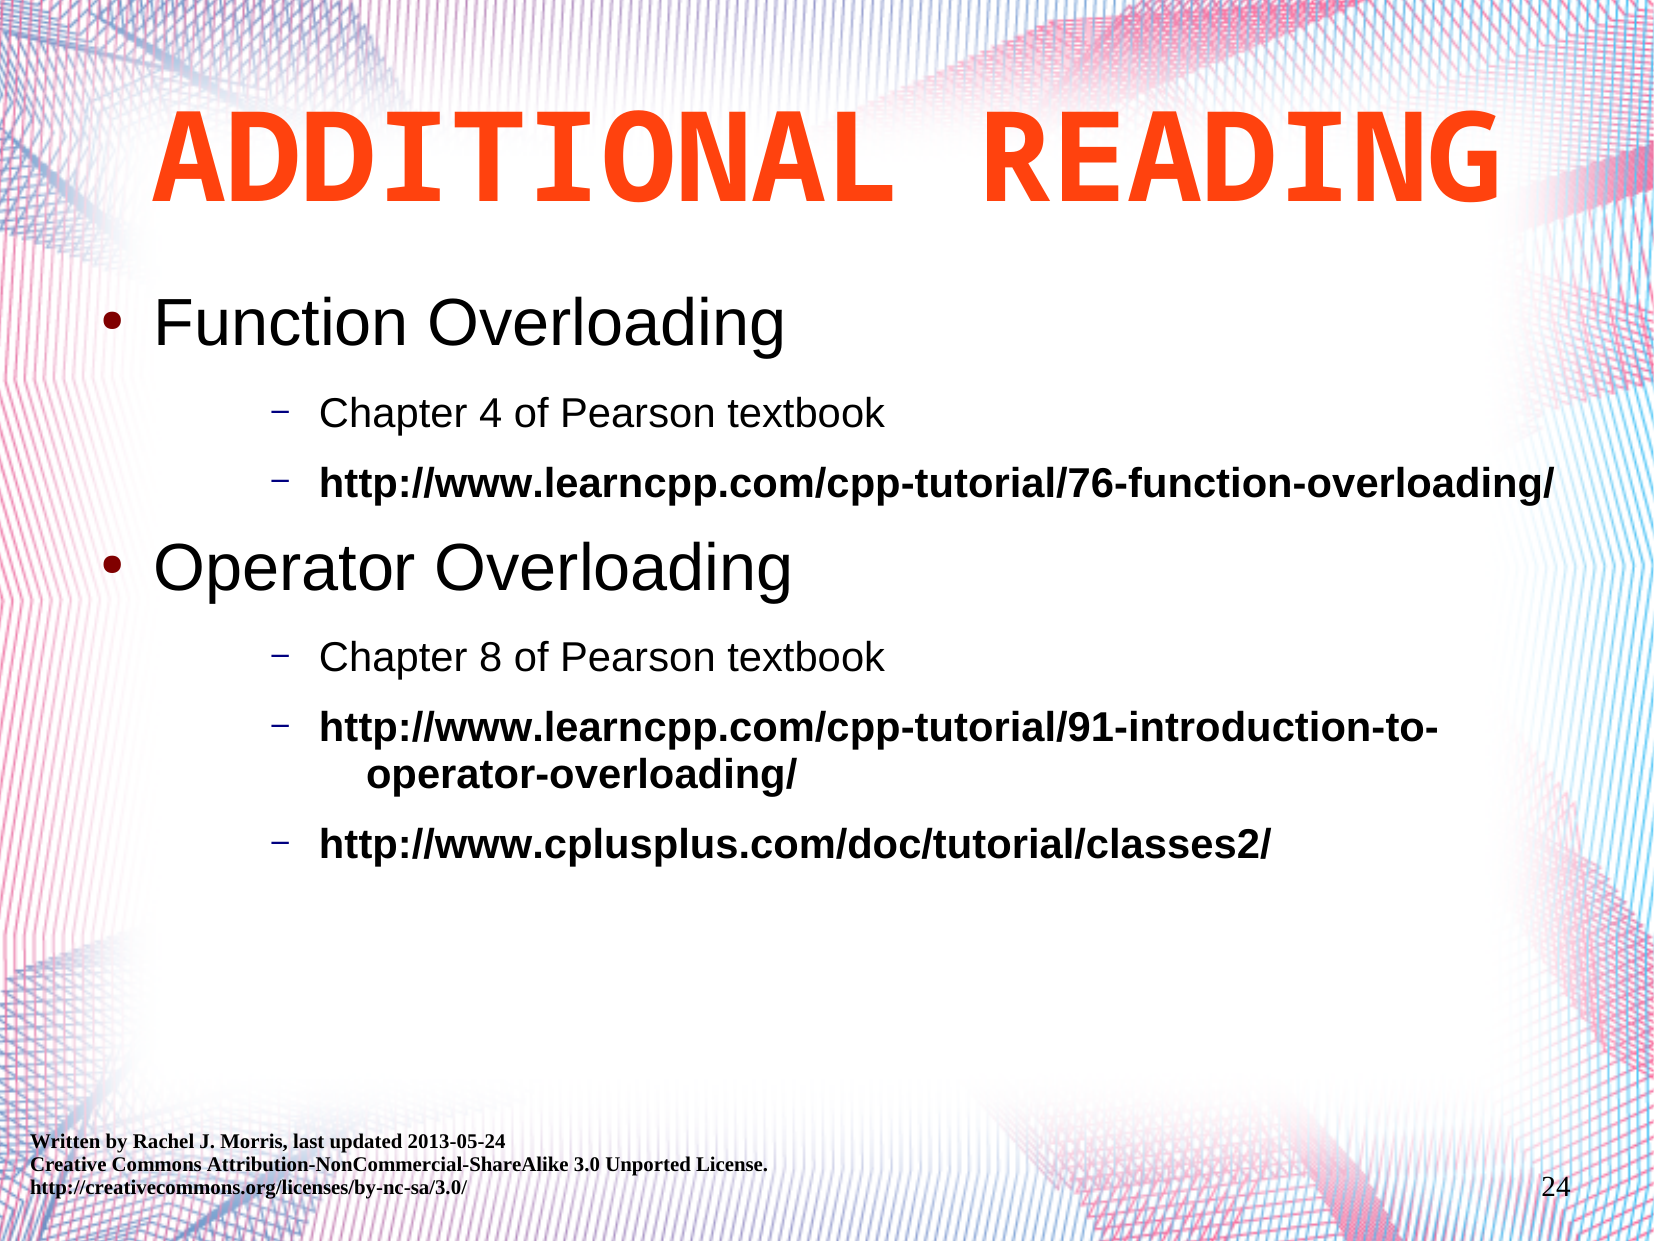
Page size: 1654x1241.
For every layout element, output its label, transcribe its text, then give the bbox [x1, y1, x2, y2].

title ADDITIONAL READING [82, 49, 1571, 257]
picture [0, 0, 1654, 1241]
list Function Overloading Chapter 4 of Pearson textbook http://www.learncpp.com/cpp-tutorial/76-function-overloading/ Operator Overloading Chapter 8 of Pearson textbook http://www.learncpp.com/cpp-tutorial/91-introduction-to-operator-overloading/ http://www.cplusplus.com/doc/tutorial/classes2/ [82, 285, 1571, 955]
